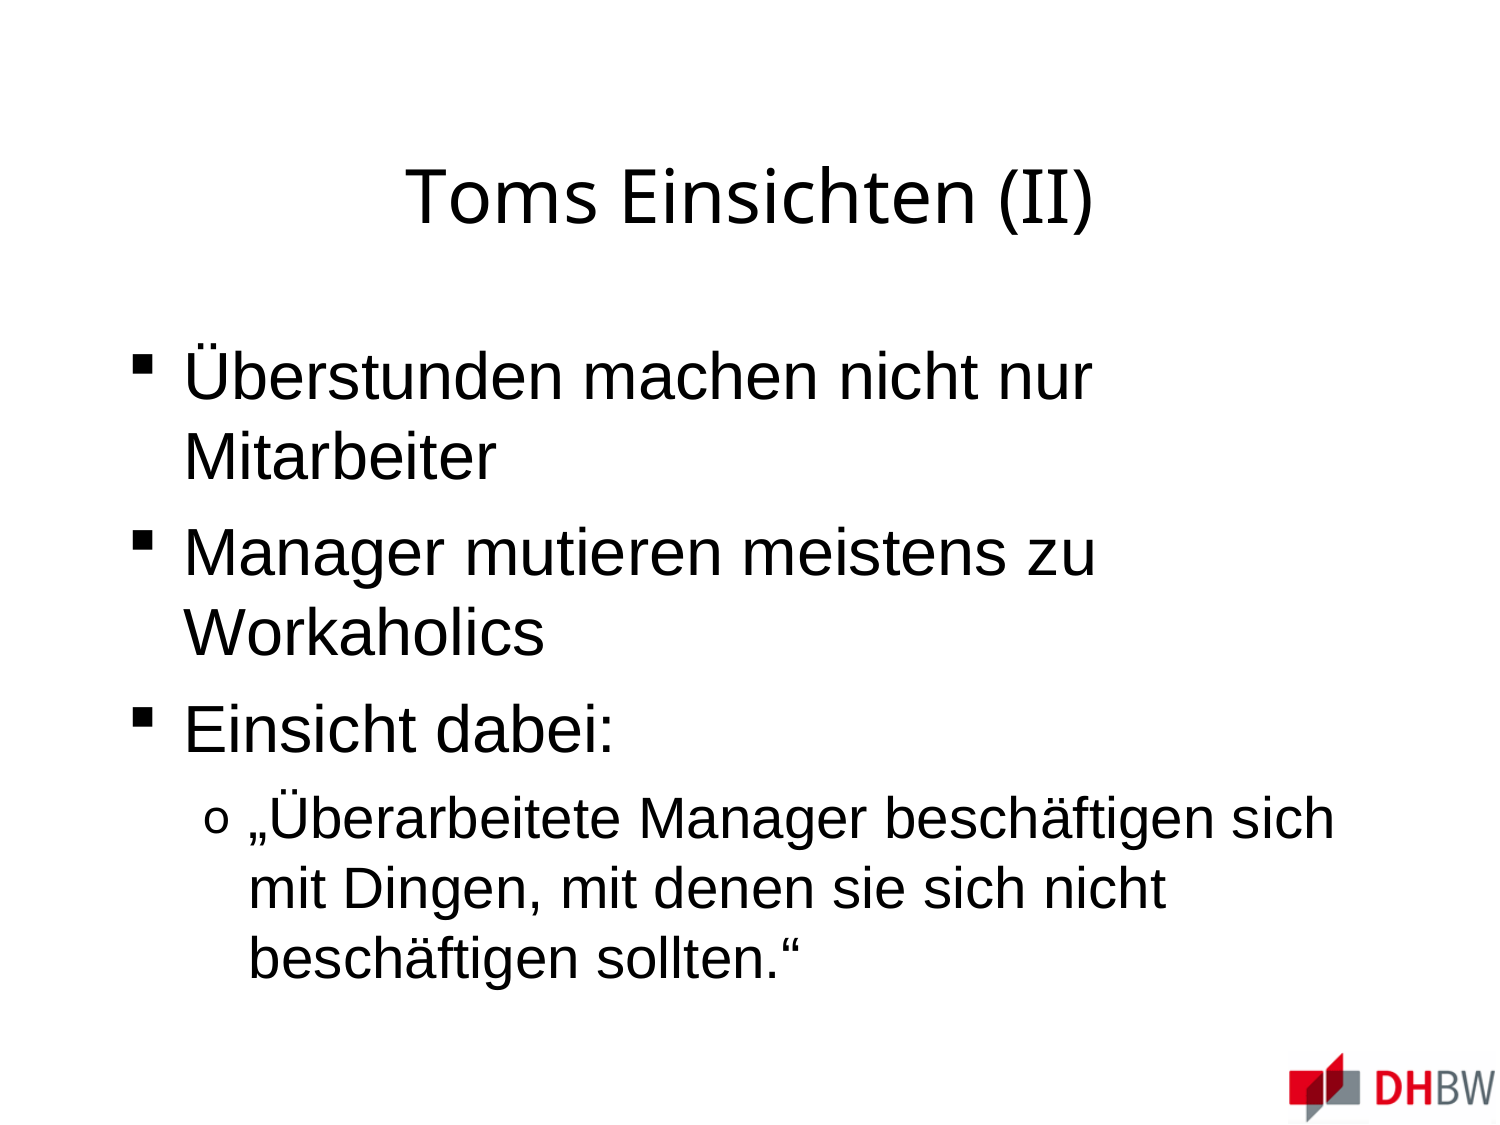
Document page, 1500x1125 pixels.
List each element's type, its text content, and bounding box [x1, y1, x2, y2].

picture [1288, 1051, 1496, 1124]
list Überstunden machen nicht nur Mitarbeiter Manager mutieren meistens zu Workaholics Einsicht dabei: „Überarbeitete Manager beschäftigen sich mit Dingen, mit denen sie sich nicht beschäftigen sollten.“ [112, 324, 1425, 1051]
title Toms Einsichten (II) [112, 99, 1388, 288]
